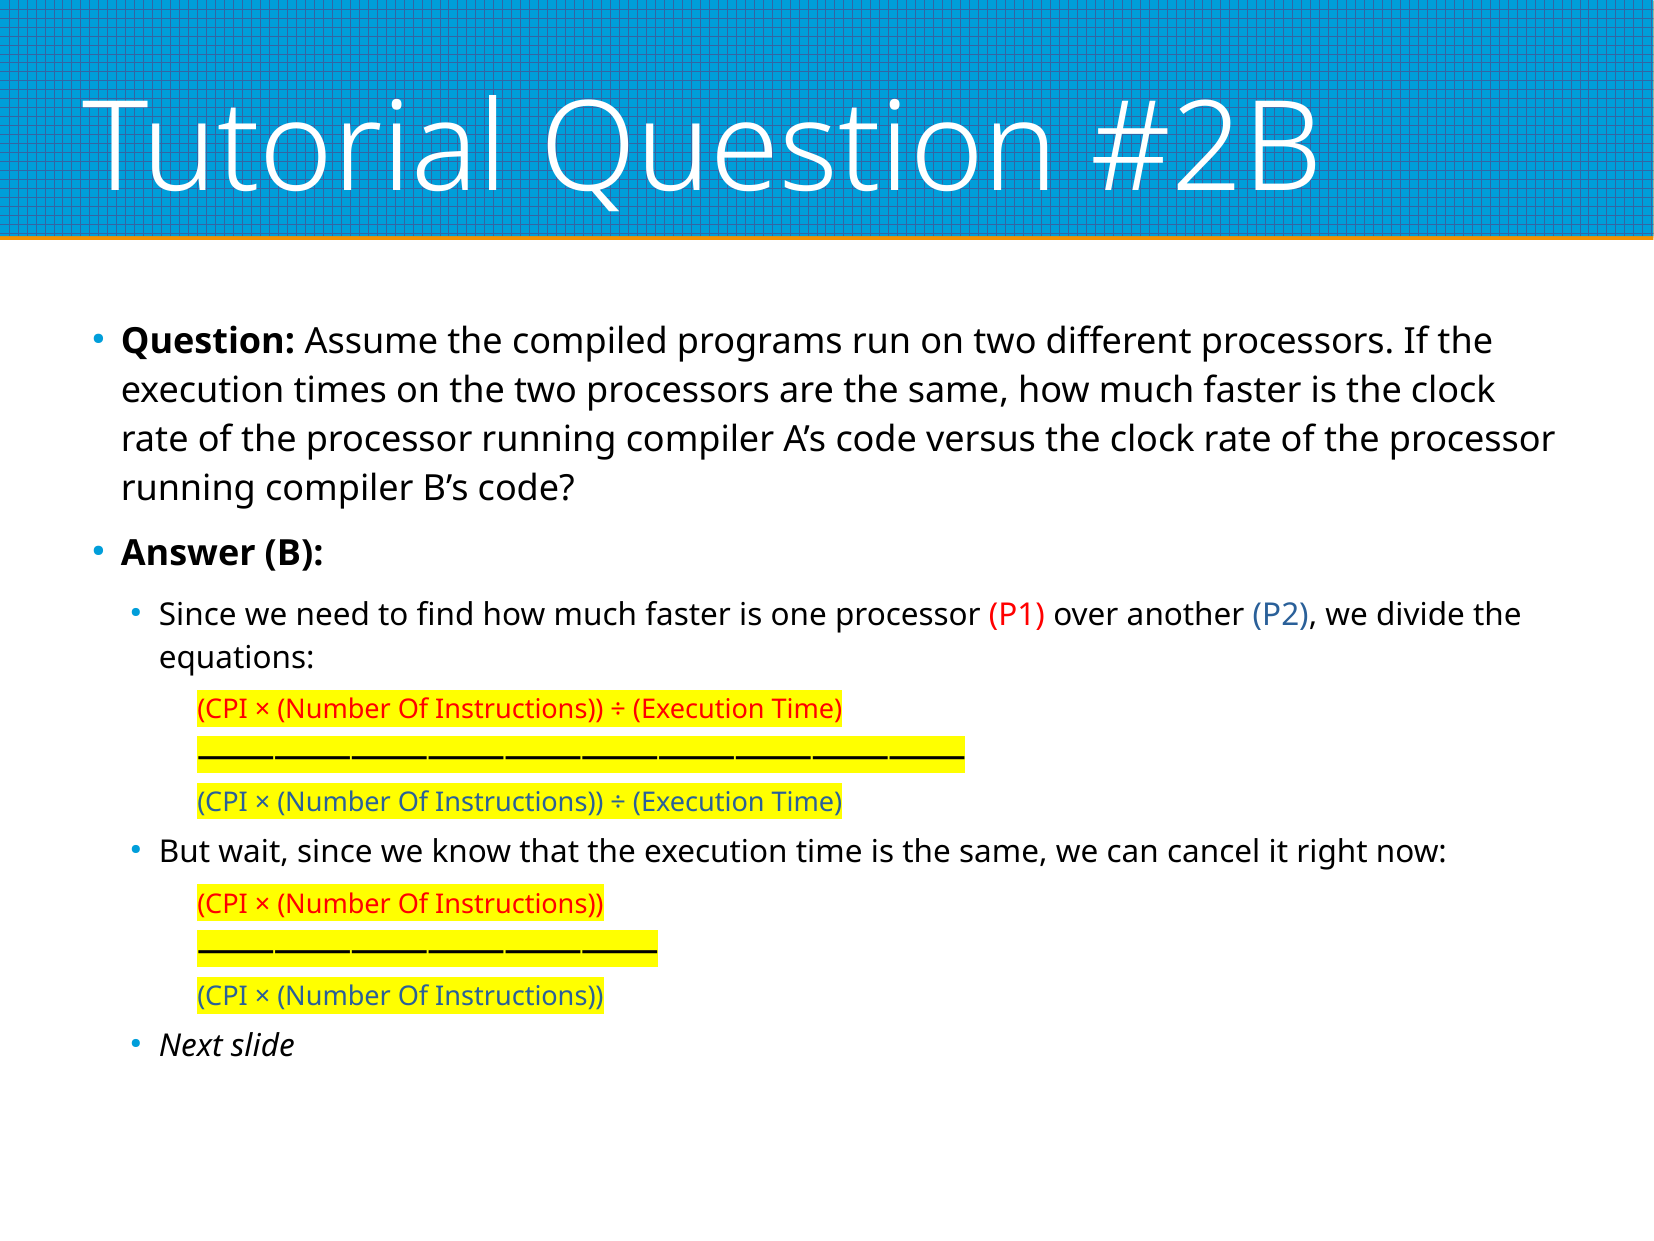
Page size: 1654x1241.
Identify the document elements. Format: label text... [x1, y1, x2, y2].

list Question: Assume the compiled programs run on two different processors. If the execution times on the two processors are the same, how much faster is the clock rate of the processor running compiler A’s code versus the clock rate of the processor running compiler B’s code? Answer (B): Since we need to find how much faster is one processor (P1) over another (P2), we divide the equations: (CPI × (Number Of Instructions)) ÷ (Execution Time) ⸻⸻⸻⸻⸻⸻⸻⸻⸻⸻ (CPI × (Number Of Instructions)) ÷ (Execution Time) But wait, since we know that the execution time is the same, we can cancel it right now: (CPI × (Number Of Instructions)) ⸻⸻⸻⸻⸻⸻ (CPI × (Number Of Instructions)) Next slide [82, 314, 1563, 1081]
title Tutorial Question #2B [82, 19, 1571, 227]
